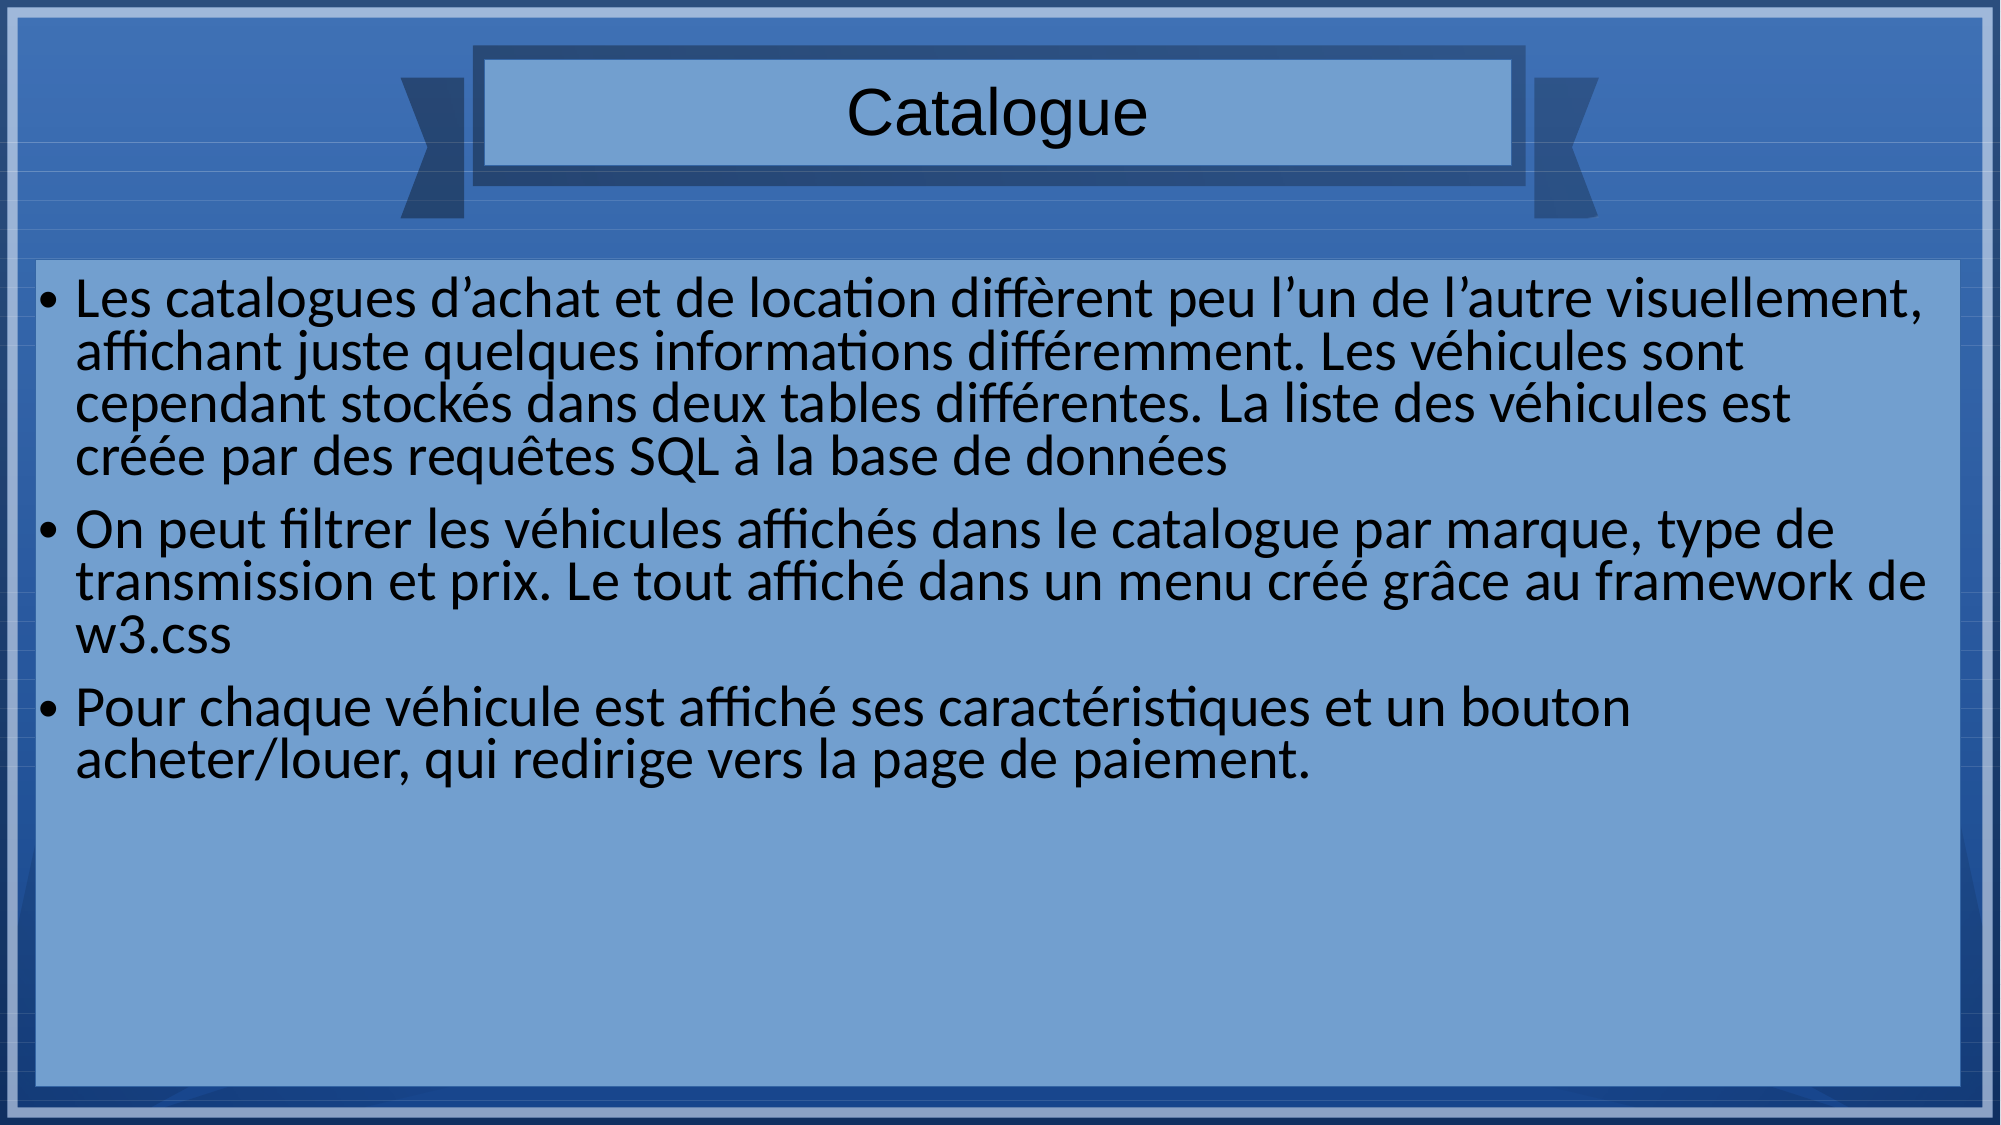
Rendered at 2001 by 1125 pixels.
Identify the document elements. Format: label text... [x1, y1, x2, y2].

text_box [35, 259, 1961, 1087]
text_box Les catalogues d’achat et de location diffèrent peu l’un de l’autre visuellement, affichant juste quelques informations différemment. Les véhicules sont cependant stockés dans deux tables différentes. La liste des véhicules est créée par des requêtes SQL à la base de données On peut filtrer les véhicules affichés dans le catalogue par marque, type de transmission et prix. Le tout affiché dans un menu créé grâce au framework de w3.css Pour chaque véhicule est affiché ses caractéristiques et un bouton acheter/louer, qui redirige vers la page de paiement. [23, 268, 1949, 910]
text_box Catalogue [484, 59, 1512, 166]
